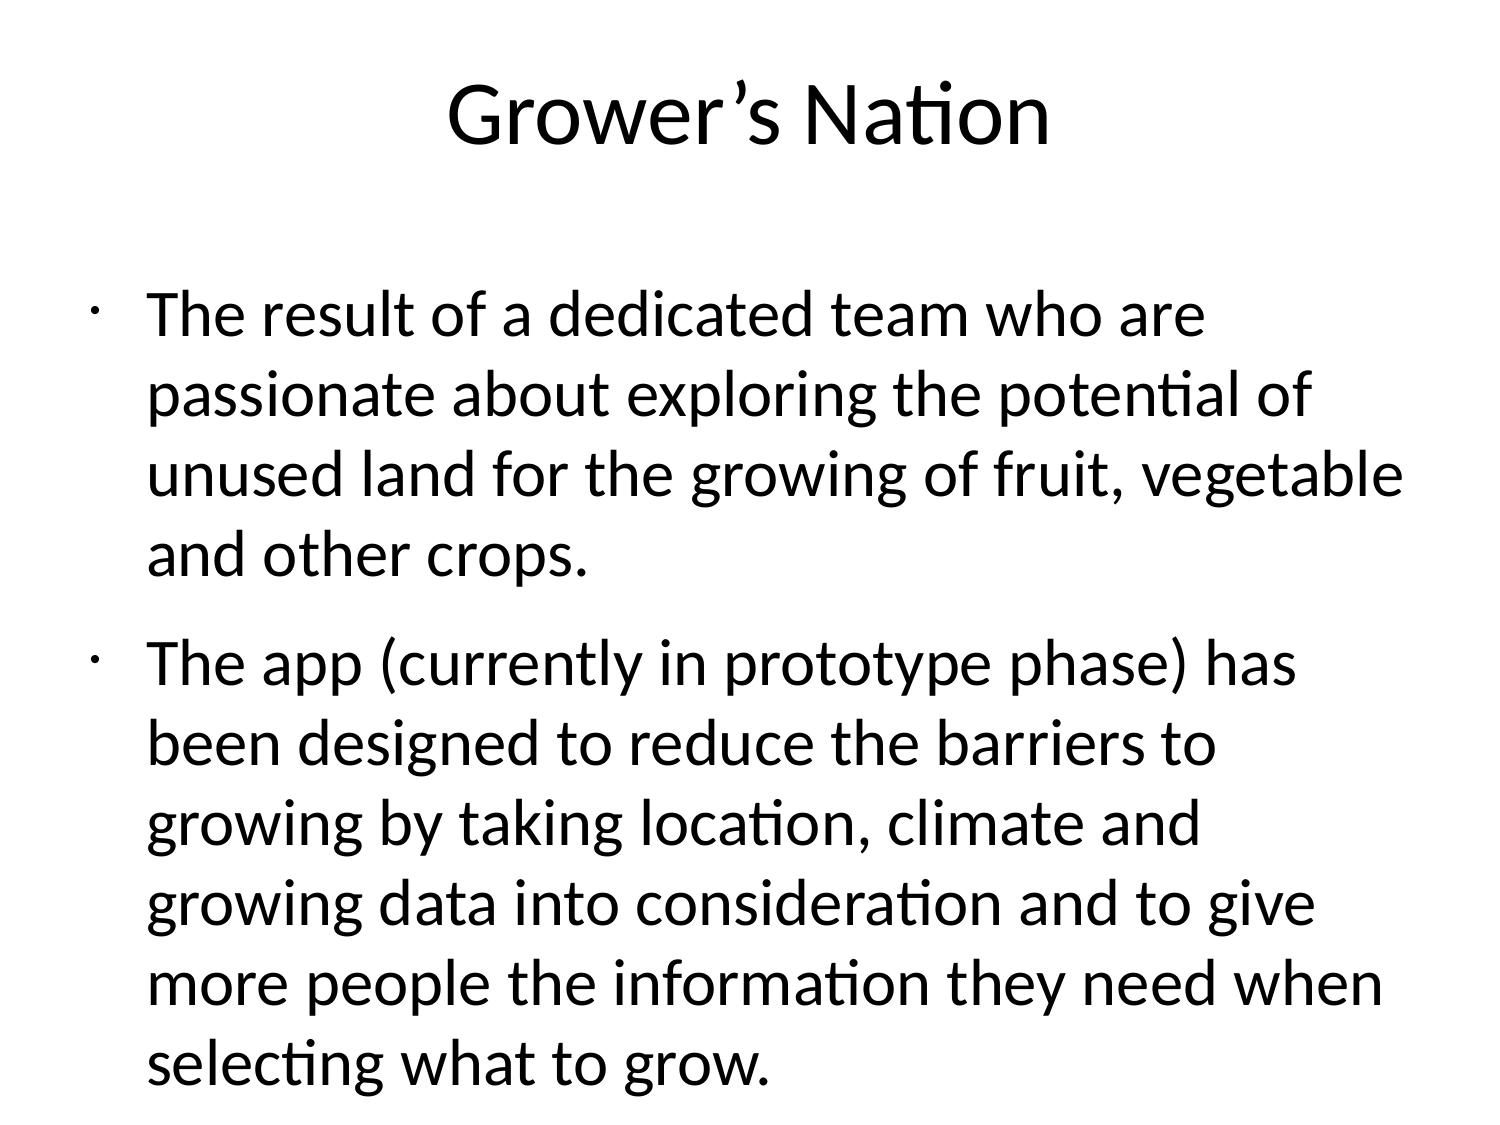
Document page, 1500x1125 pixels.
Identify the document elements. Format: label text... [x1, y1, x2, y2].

title Grower’s Nation [75, 45, 1425, 233]
list The result of a dedicated team who are passionate about exploring the potential of unused land for the growing of fruit, vegetable and other crops. The app (currently in prototype phase) has been designed to reduce the barriers to growing by taking location, climate and growing data into consideration and to give more people the information they need when selecting what to grow. Collaborating with teams from Exeter, San Francisco, New York City, Chile, Nairobi and the Dominican Republic, work began on developing the app, a user interface and collating the many sets of data needed to get the project up and running. [75, 262, 1425, 1005]
